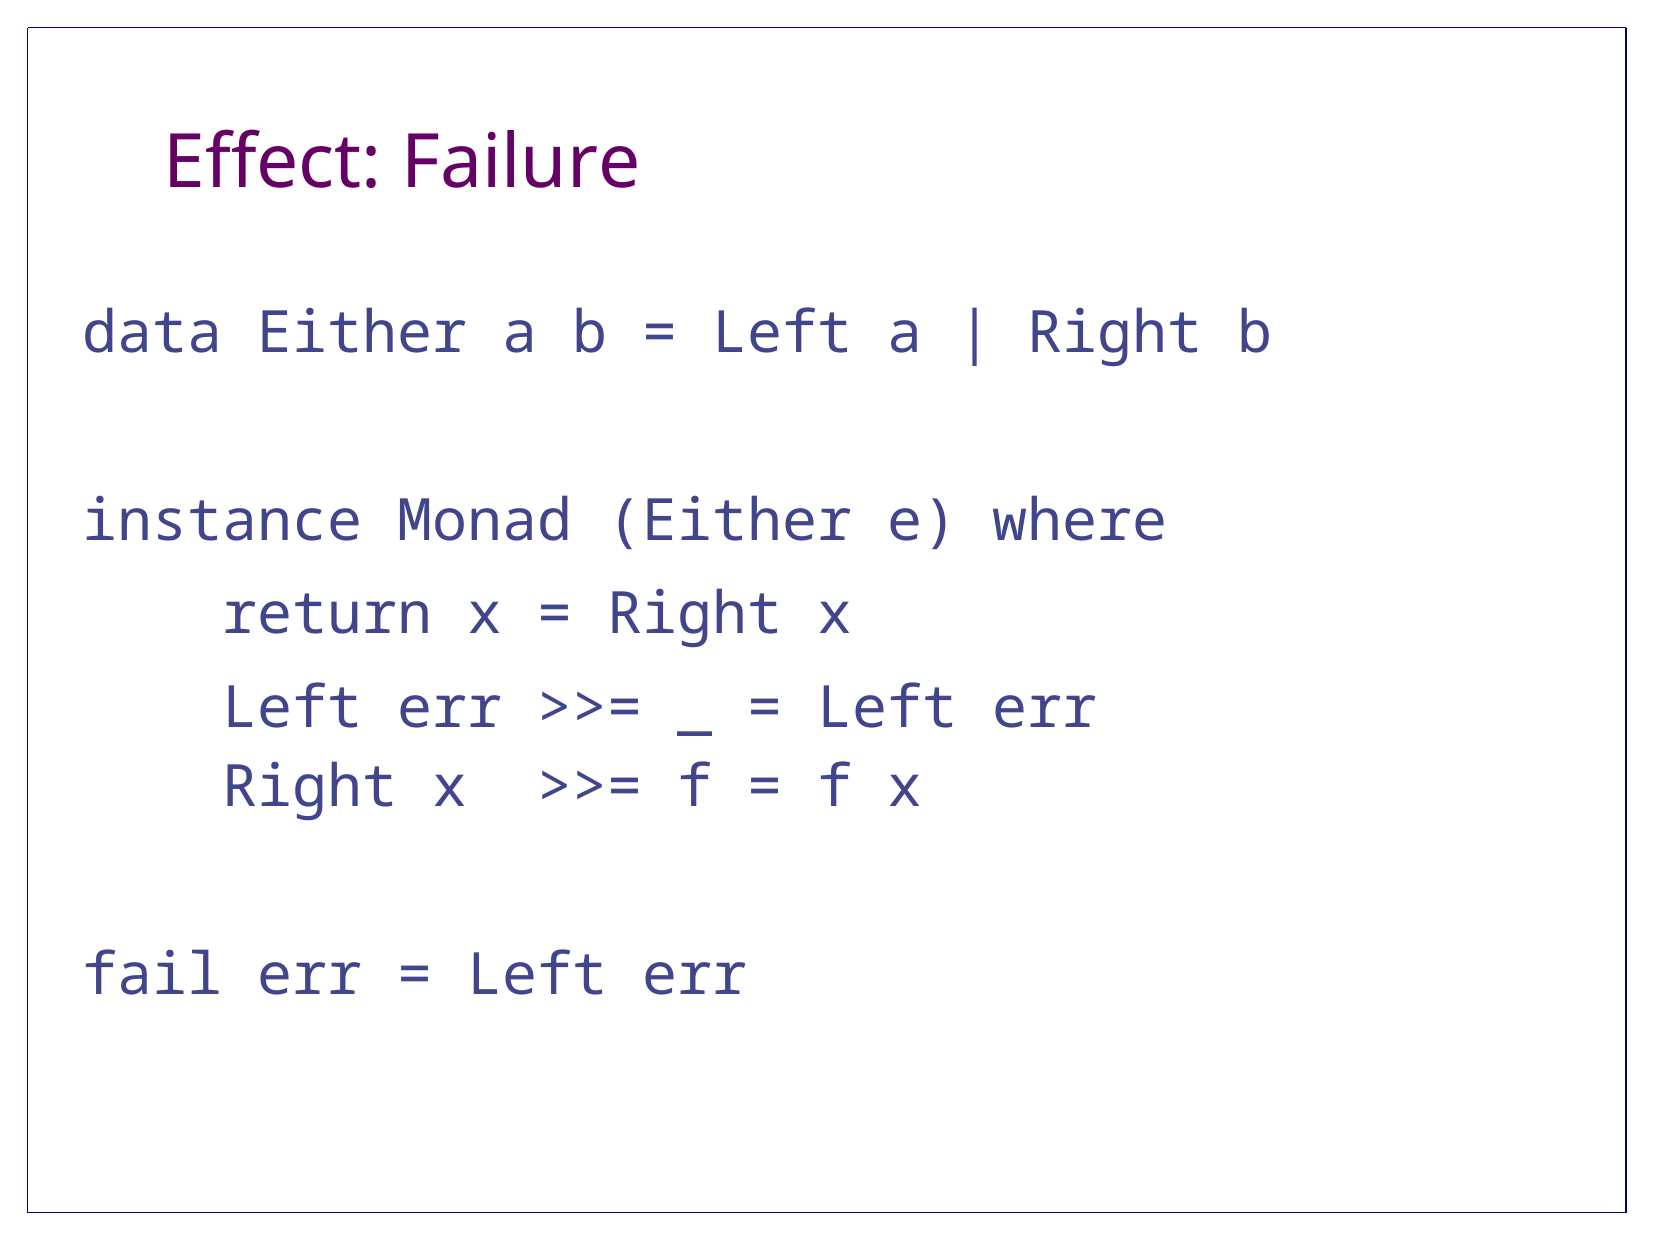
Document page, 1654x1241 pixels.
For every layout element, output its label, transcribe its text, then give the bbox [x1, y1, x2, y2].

text_box [0, 255, 389, 416]
list data Either a b = Left a | Right b instance Monad (Either e) where return x = Right x Left err >>= _ = Left err Right x >>= f = f x fail err = Left err [82, 290, 1571, 1094]
title Effect: Failure [163, 54, 1528, 262]
